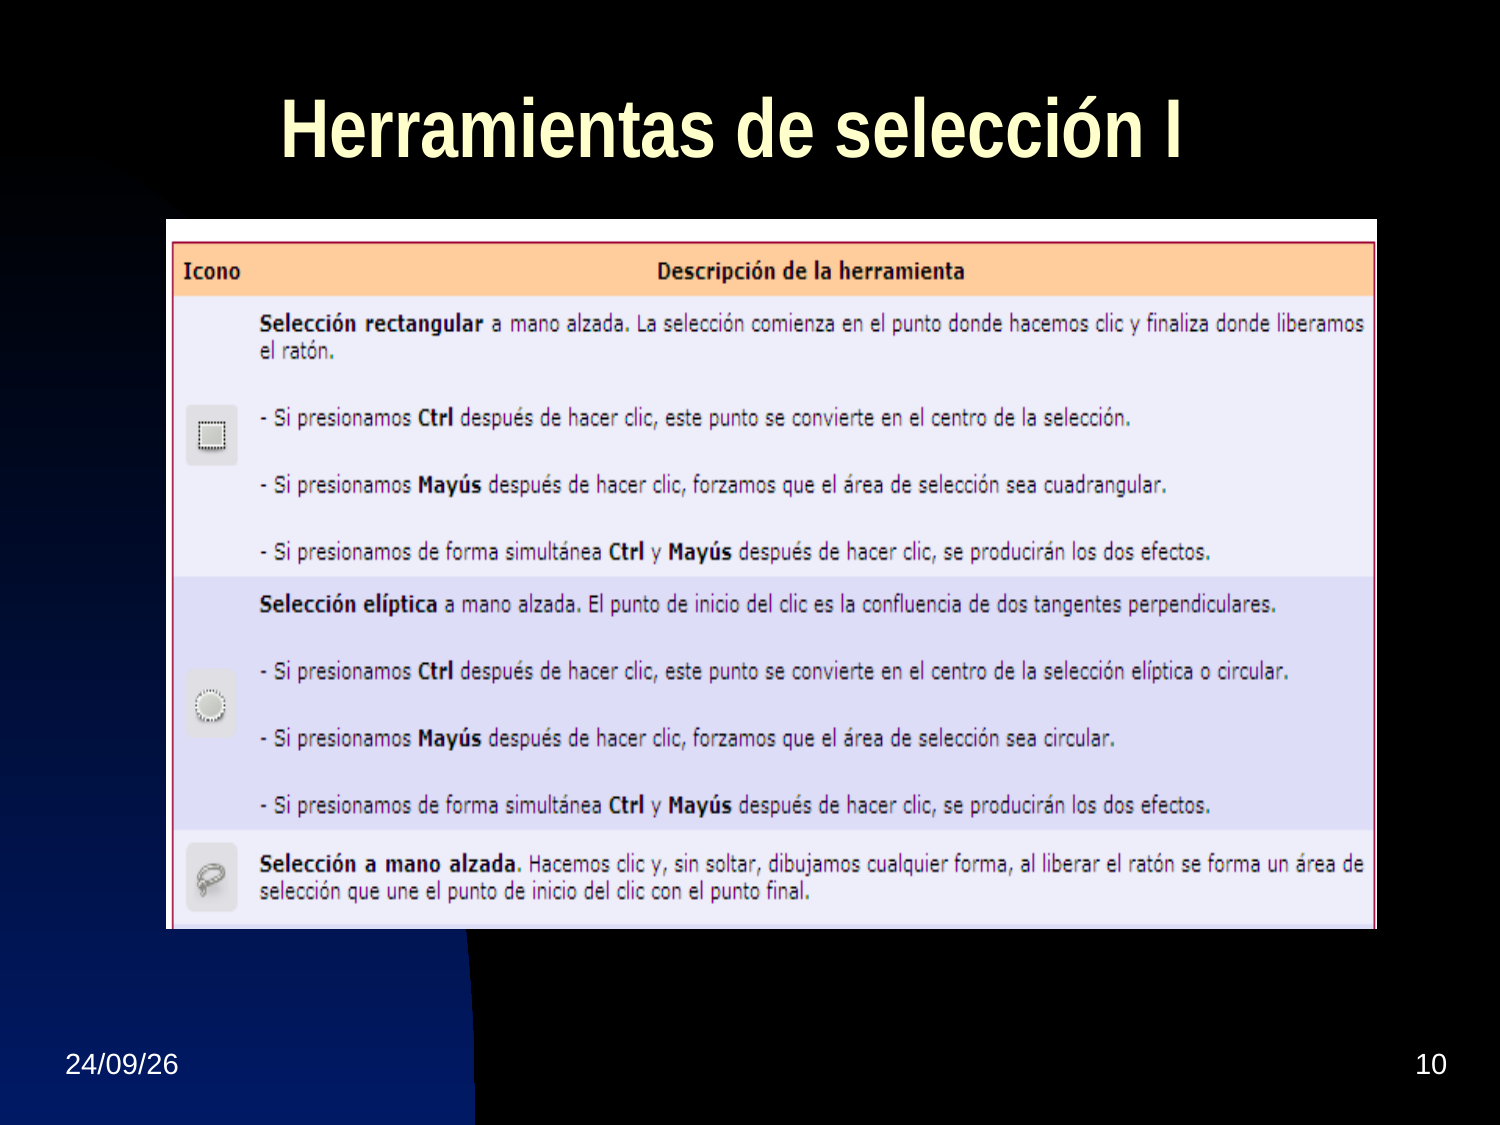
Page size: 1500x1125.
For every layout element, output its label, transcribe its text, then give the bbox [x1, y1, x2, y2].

picture [166, 219, 1377, 929]
title Herramientas de selección I [265, 42, 1266, 219]
